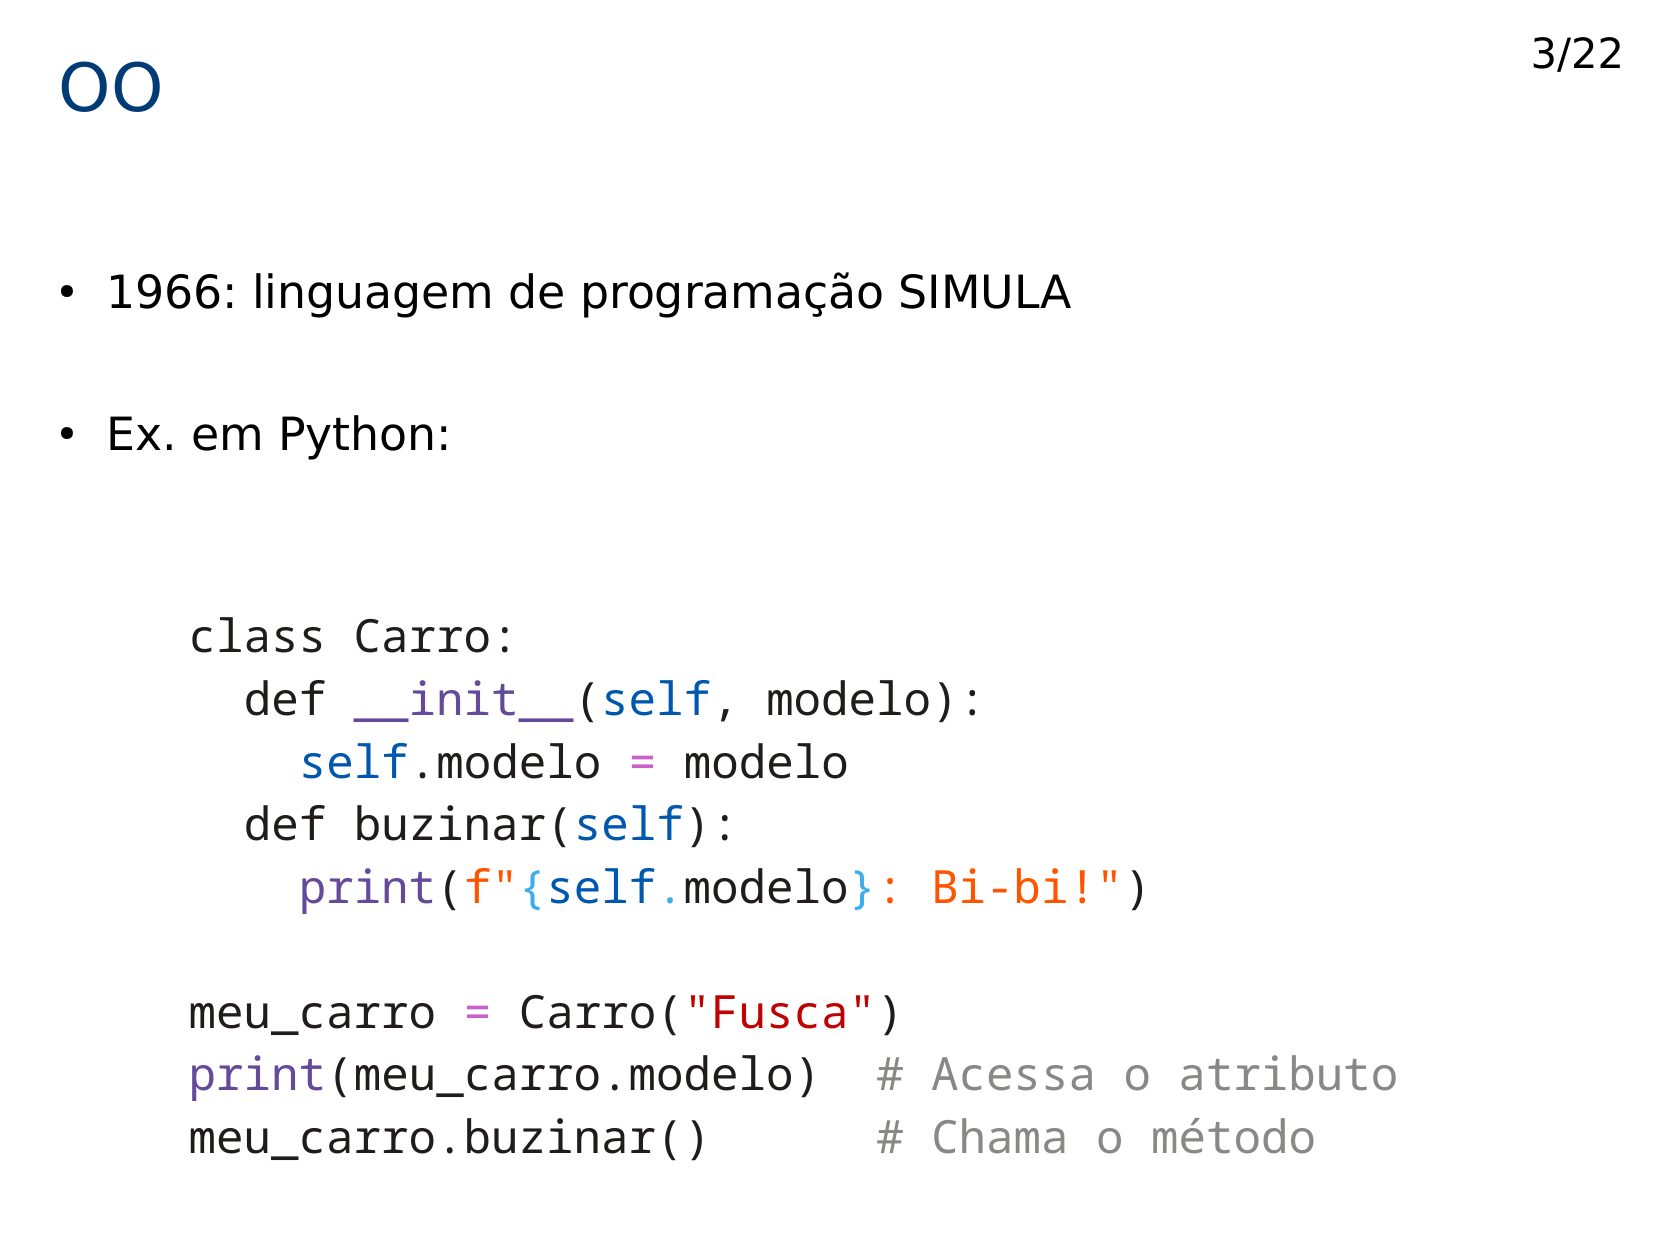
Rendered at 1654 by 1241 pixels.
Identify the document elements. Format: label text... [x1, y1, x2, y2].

title OO [59, 29, 1506, 148]
text_box class Carro: def __init__(self, modelo): self.modelo = modelo def buzinar(self): print(f"{self.modelo}: Bi-bi!") meu_carro = Carro("Fusca") print(meu_carro.modelo) # Acessa o atributo meu_carro.buzinar() # Chama o método [173, 596, 1577, 1211]
list 1966: linguagem de programação SIMULA Ex. em Python: [59, 265, 1625, 1211]
